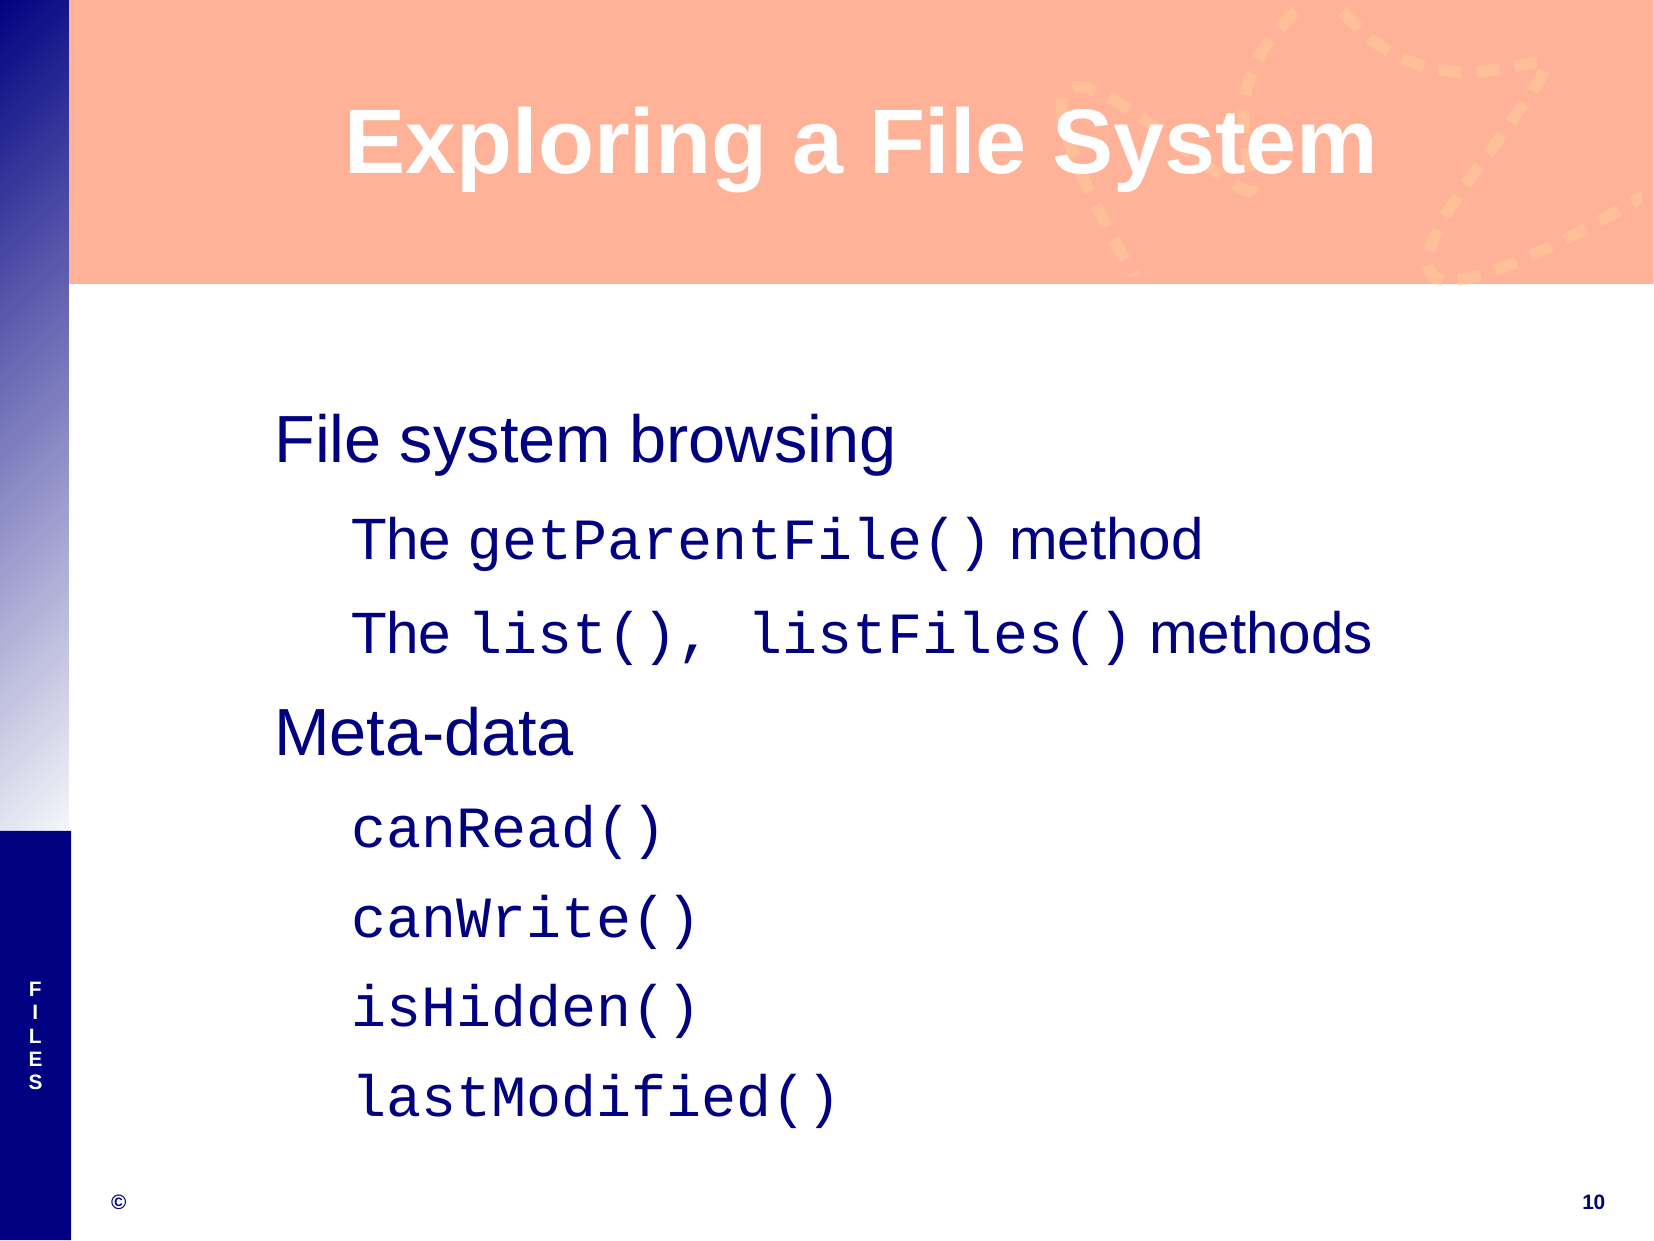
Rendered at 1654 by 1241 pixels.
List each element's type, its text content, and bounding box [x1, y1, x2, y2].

text_box F I L E S [0, 830, 71, 1241]
list File system browsing The getParentFile() method The list(), listFiles() methods Meta-data canRead() canWrite() isHidden() lastModified() [279, 402, 1445, 1134]
title Exploring a File System [70, 37, 1654, 246]
